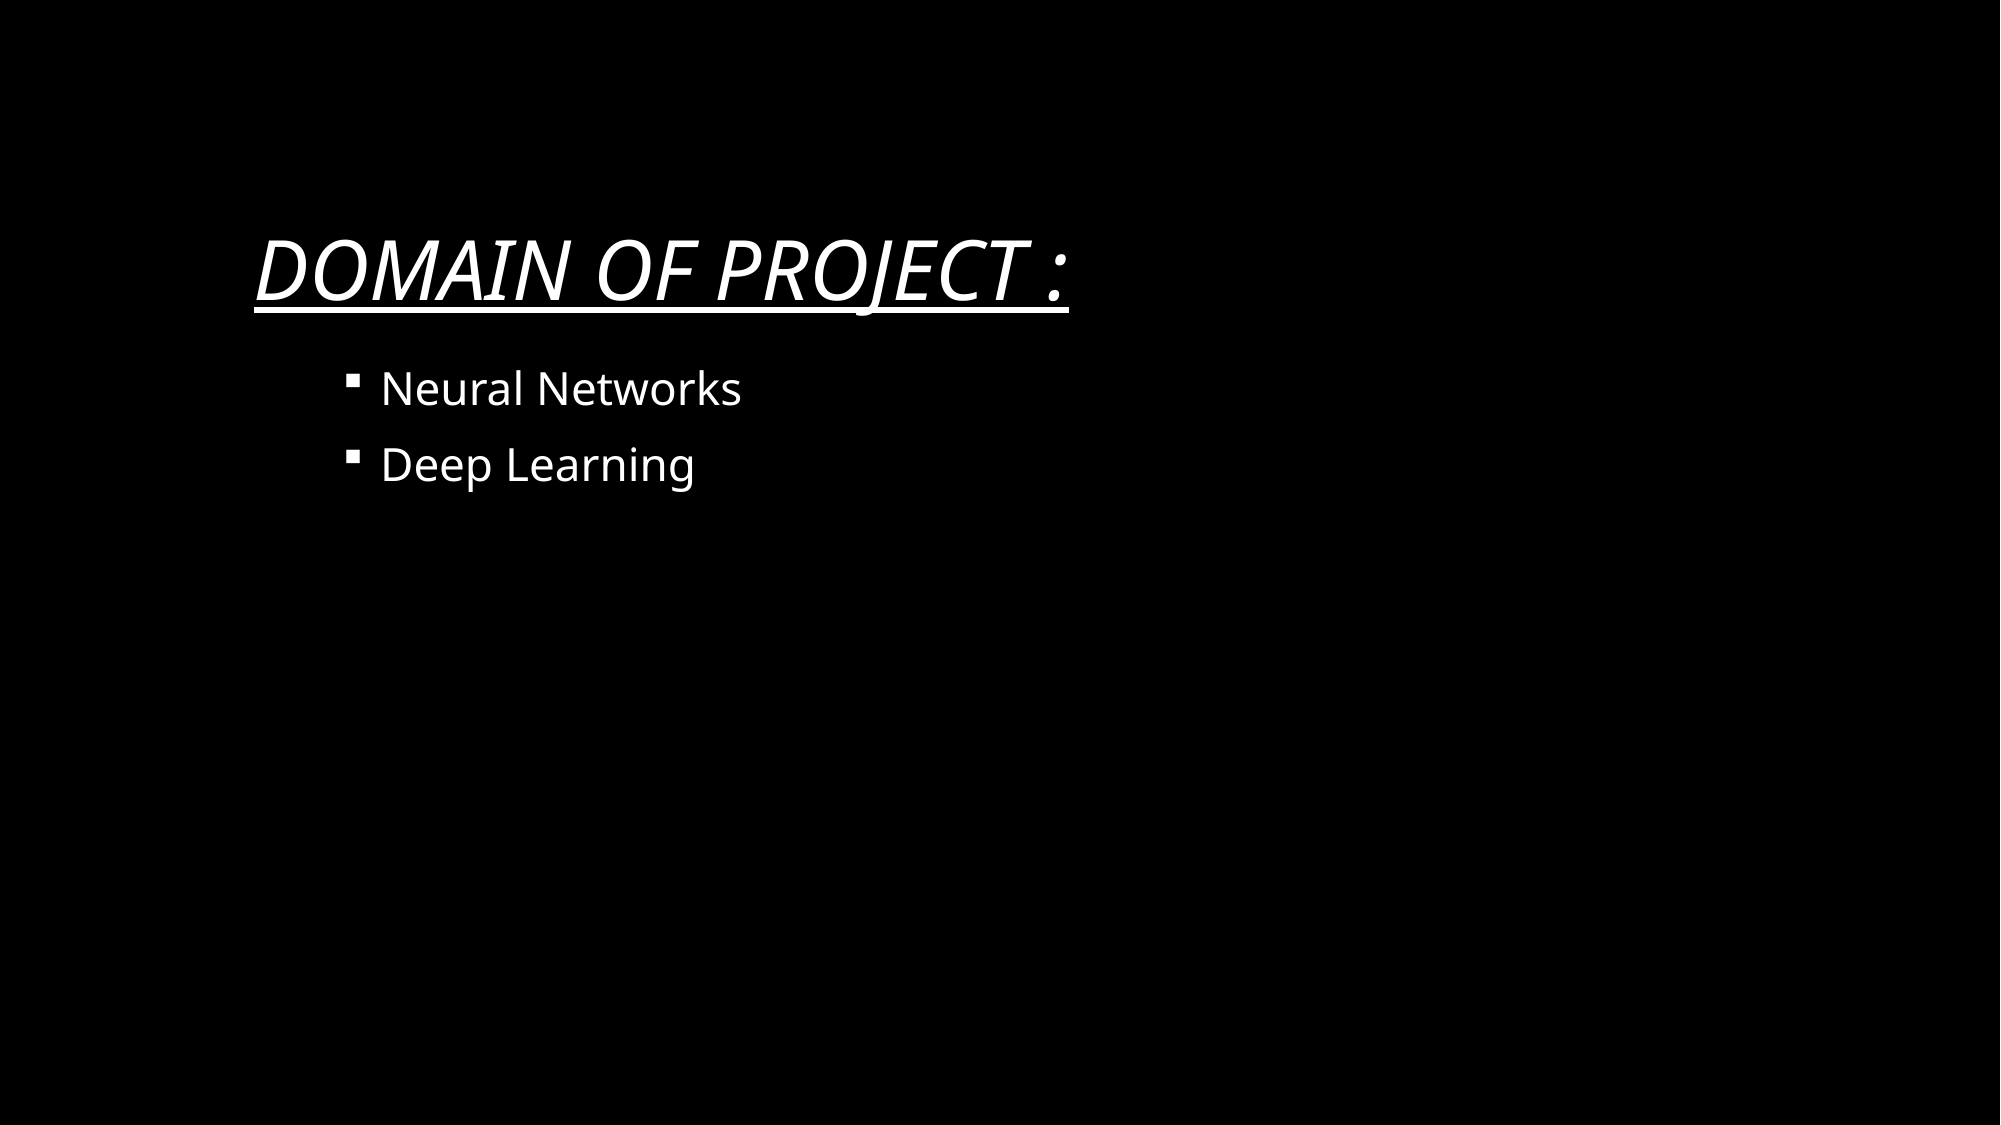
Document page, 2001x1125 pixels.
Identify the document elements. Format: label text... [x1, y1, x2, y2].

list Neural Networks Deep Learning [327, 352, 1307, 1021]
title DOMAIN OF PROJECT : [112, 210, 1084, 338]
